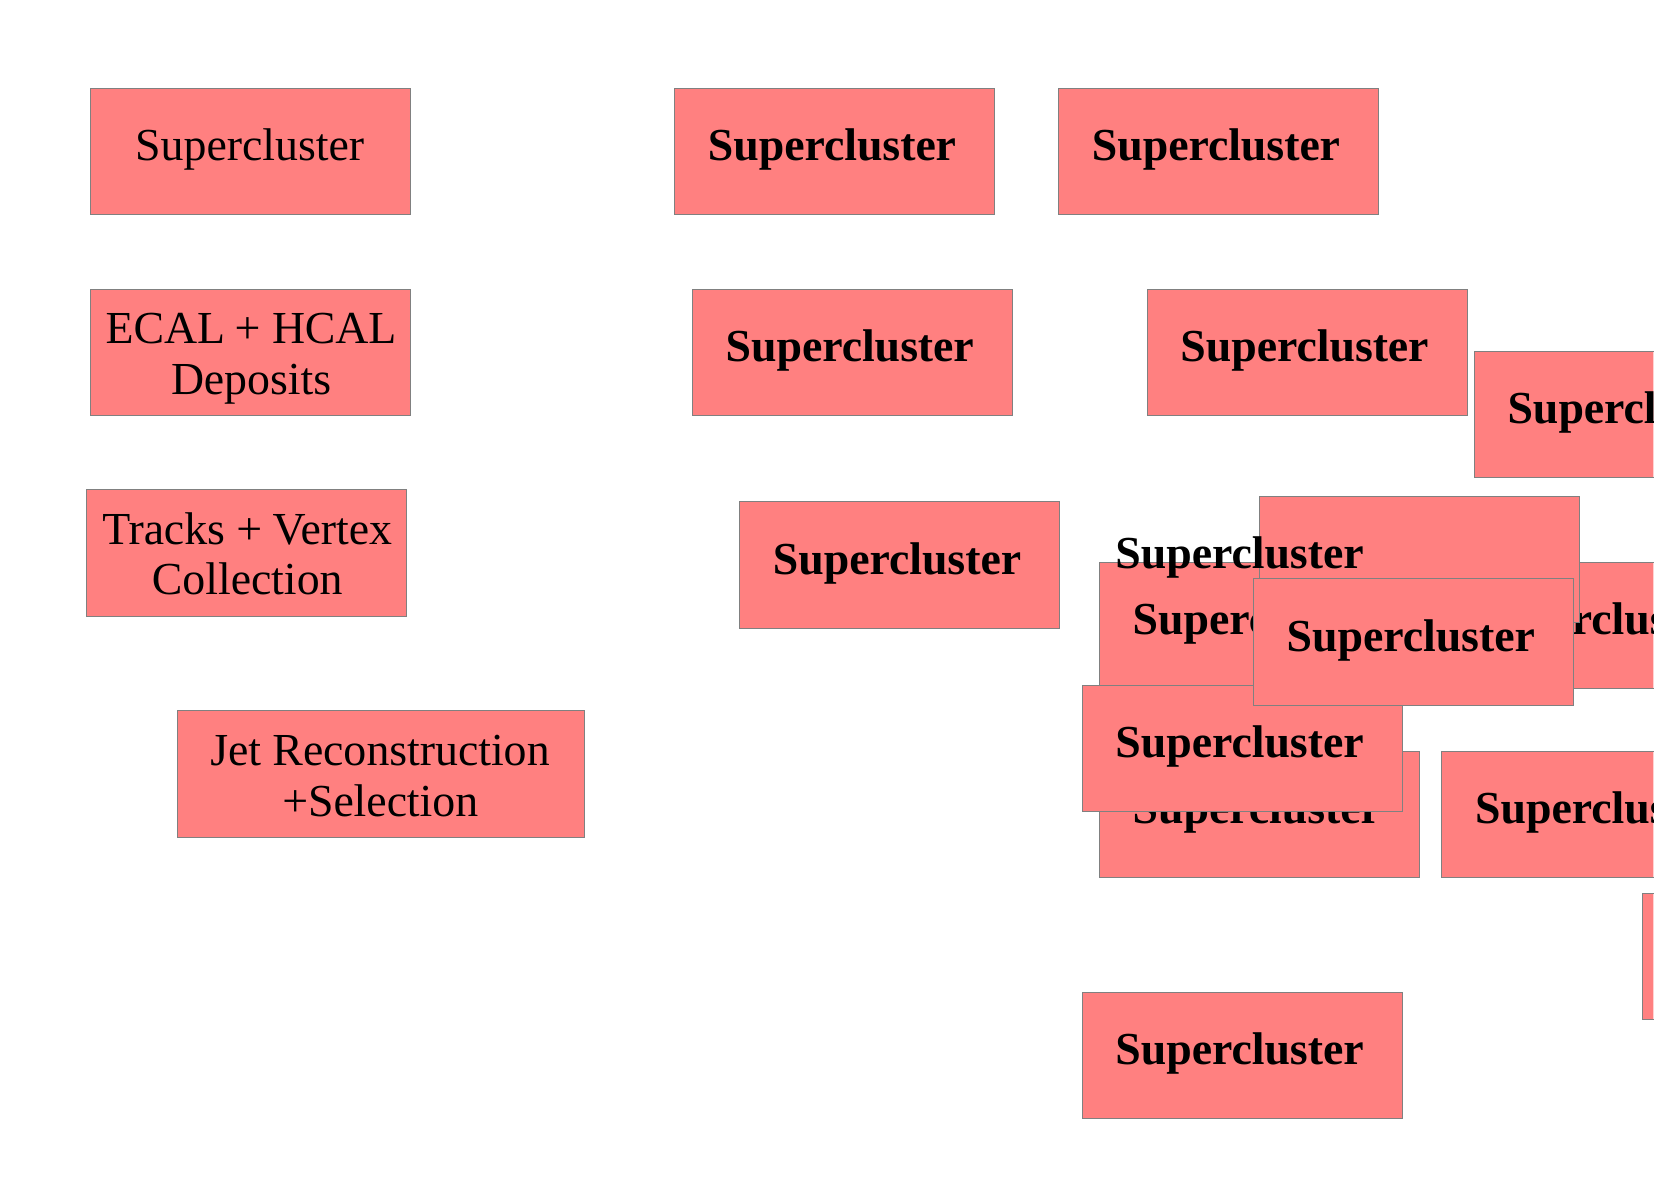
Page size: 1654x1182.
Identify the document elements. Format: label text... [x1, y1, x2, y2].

text_box [90, 412, 411, 416]
text_box [739, 501, 1060, 629]
text_box [674, 88, 995, 215]
text_box Supercluster [1271, 602, 1599, 715]
text_box Supercluster [1165, 313, 1493, 425]
text_box [90, 289, 411, 295]
text_box Supercluster [693, 112, 1021, 224]
text_box Jet Reconstruction +Selection [195, 717, 588, 834]
text_box Supercluster [120, 112, 381, 196]
text_box [86, 489, 407, 617]
text_box [1082, 496, 1654, 878]
text_box [692, 289, 1013, 416]
text_box Supercluster [1100, 520, 1428, 632]
text_box [1642, 893, 1654, 1020]
text_box [1474, 351, 1654, 478]
text_box [1082, 992, 1403, 1119]
text_box Supercluster [710, 313, 1038, 425]
text_box Supercluster [1117, 775, 1445, 888]
text_box Supercluster [1117, 632, 1253, 685]
text_box Supercluster [1580, 586, 1654, 699]
text_box [90, 88, 411, 215]
text_box [1441, 751, 1654, 878]
text_box Supercluster [1460, 775, 1654, 888]
text_box Supercluster [1100, 1016, 1428, 1128]
text_box Supercluster [1492, 375, 1654, 488]
text_box Supercluster [1100, 709, 1428, 821]
text_box [1147, 289, 1468, 416]
text_box Tracks + Vertex Collection [87, 496, 415, 613]
text_box [1058, 88, 1379, 215]
text_box Supercluster [1077, 112, 1404, 224]
text_box ECAL + HCAL Deposits [90, 295, 418, 412]
text_box [177, 710, 585, 838]
text_box Supercluster [758, 525, 1086, 638]
